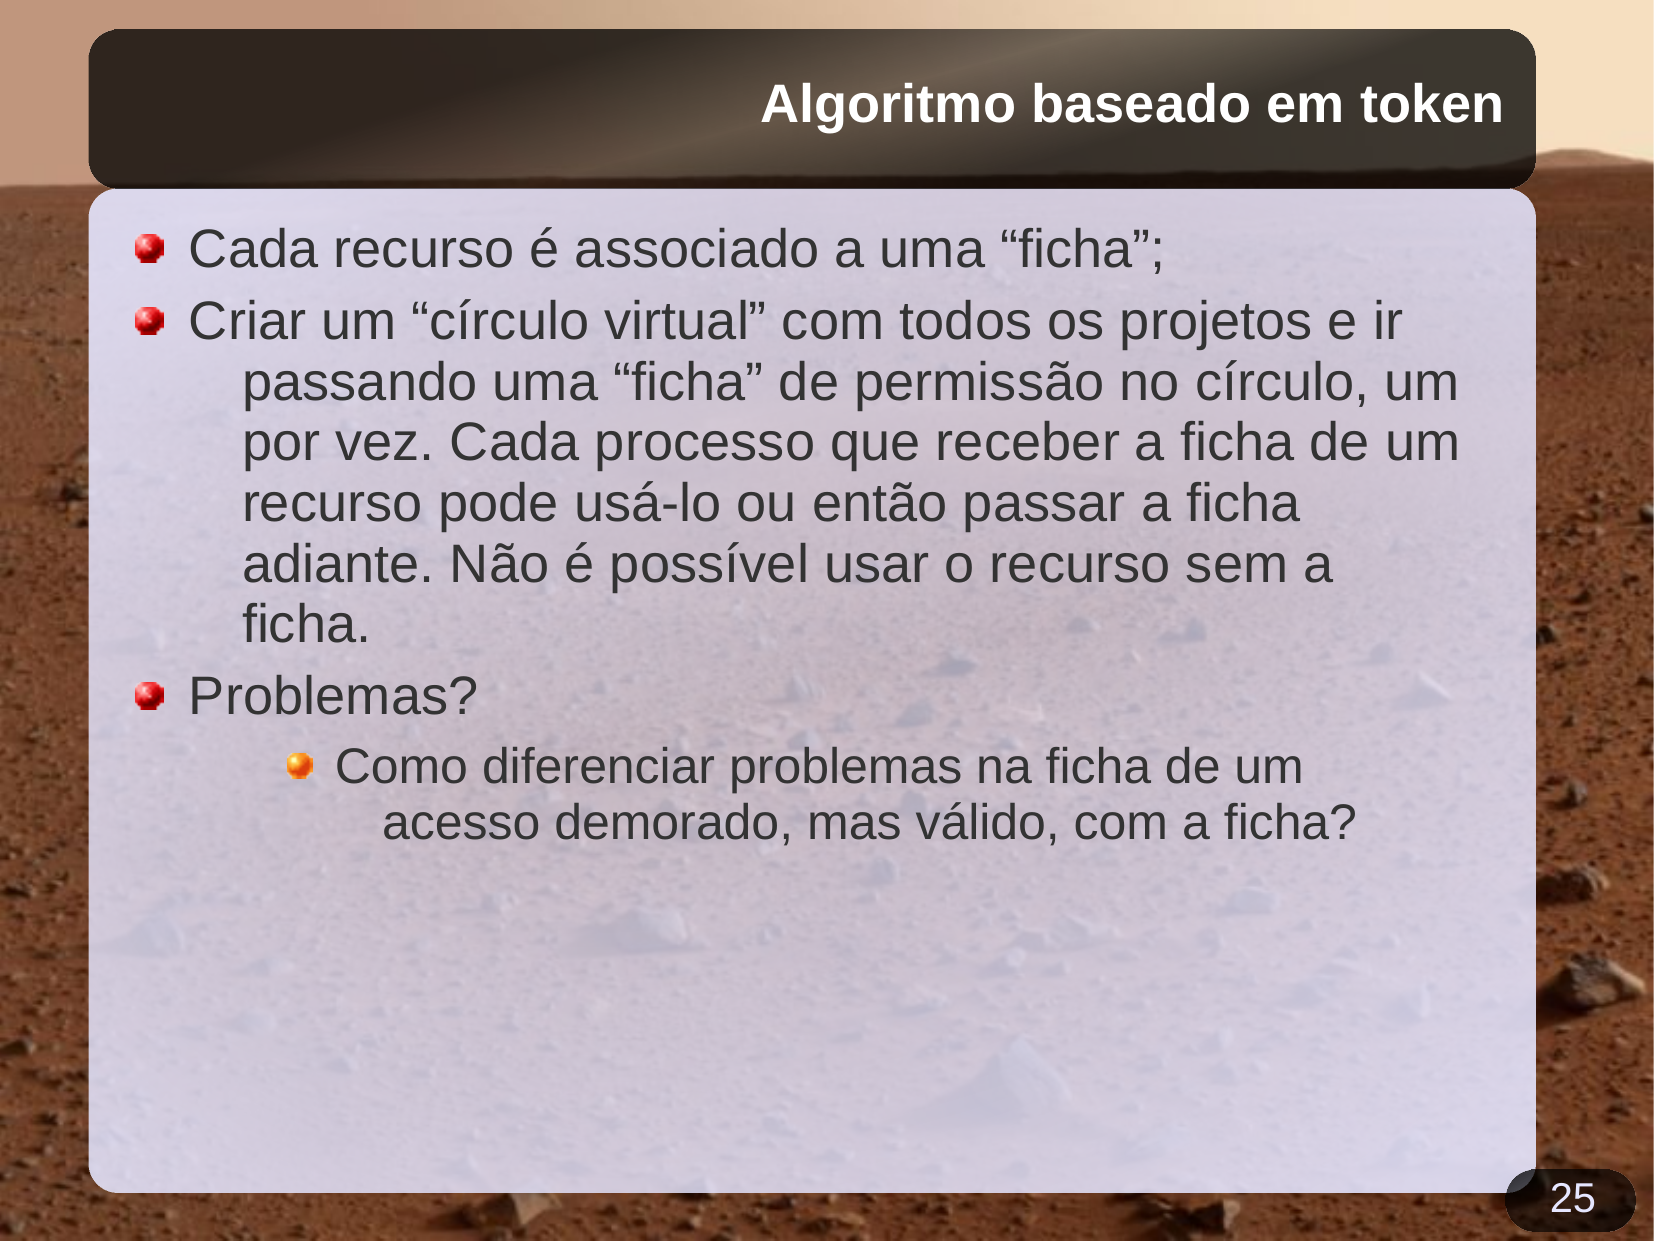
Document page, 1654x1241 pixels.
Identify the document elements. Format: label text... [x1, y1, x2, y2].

picture [0, 0, 1654, 1241]
title Algoritmo baseado em token [118, 59, 1506, 148]
list Cada recurso é associado a uma “ficha”; Criar um “círculo virtual” com todos os projetos e ir passando uma “ficha” de permissão no círculo, um por vez. Cada processo que receber a ficha de um recurso pode usá-lo ou então passar a ficha adiante. Não é possível usar o recurso sem a ficha. Problemas? Como diferenciar problemas na ficha de um acesso demorado, mas válido, com a ficha? [118, 218, 1477, 1164]
